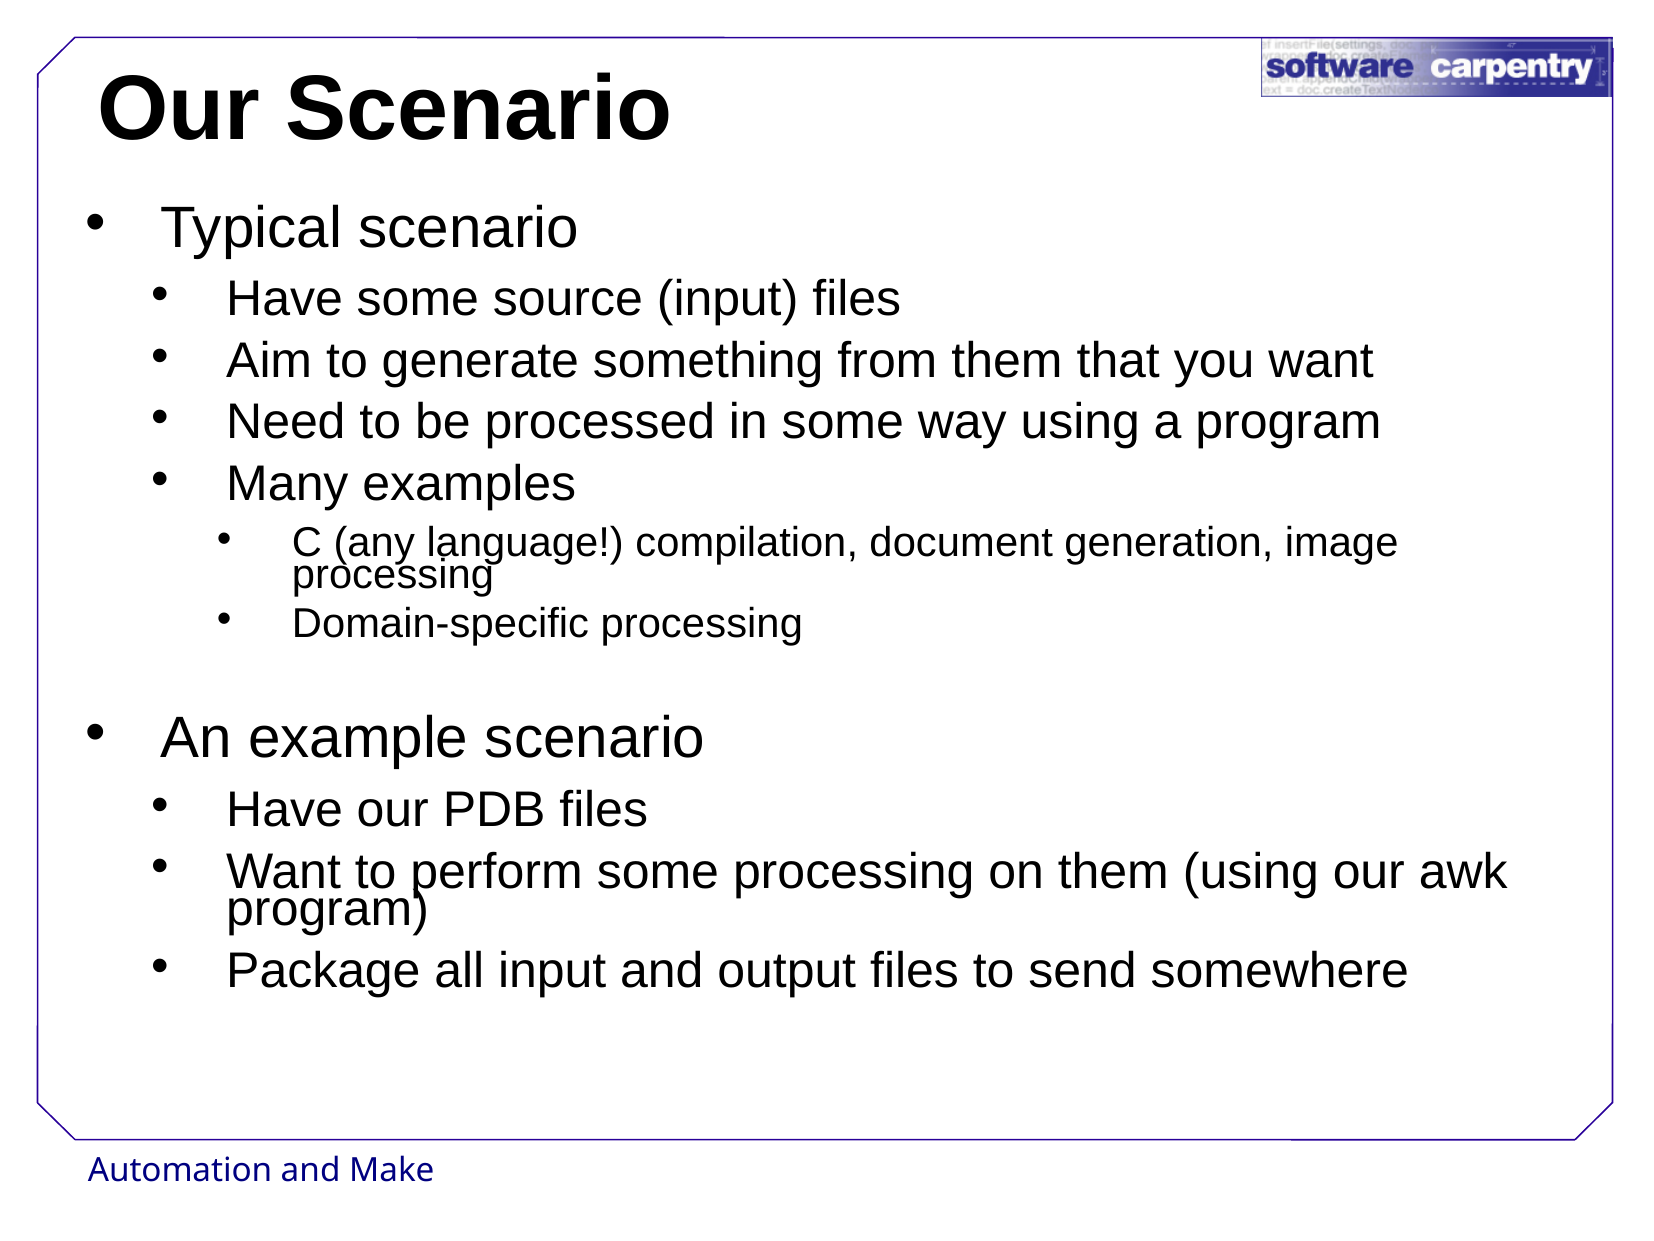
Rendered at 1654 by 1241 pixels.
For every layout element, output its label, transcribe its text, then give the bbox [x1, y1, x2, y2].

list Typical scenario Have some source (input) files Aim to generate something from them that you want Need to be processed in some way using a program Many examples C (any language!) compilation, document generation, image processing Domain-specific processing An example scenario Have our PDB files Want to perform some processing on them (using our awk program) Package all input and output files to send somewhere [70, 204, 1571, 1096]
title Our Scenario [82, 49, 1572, 372]
picture [1261, 39, 1613, 97]
